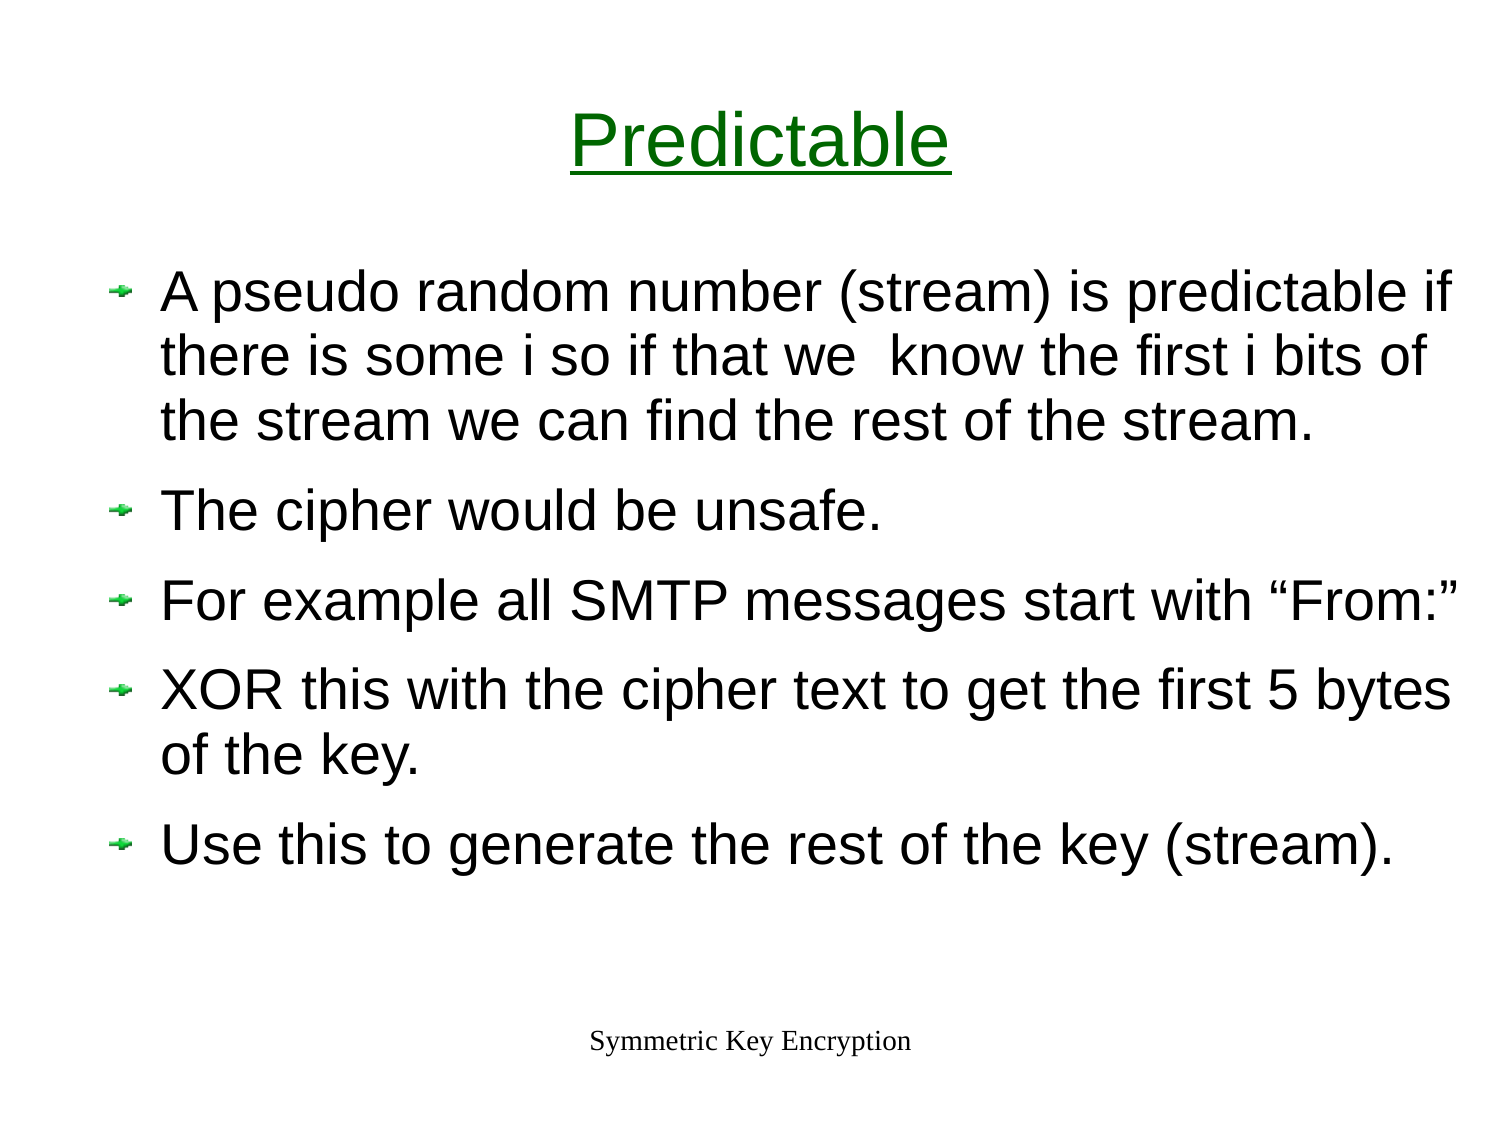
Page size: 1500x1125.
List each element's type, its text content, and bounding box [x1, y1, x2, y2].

list A pseudo random number (stream) is predictable if there is some i so if that we know the first i bits of the stream we can find the rest of the stream. The cipher would be unsafe. For example all SMTP messages start with “From:” XOR this with the cipher text to get the first 5 bytes of the key. Use this to generate the rest of the key (stream). [93, 258, 1465, 1040]
title Predictable [75, 44, 1447, 236]
